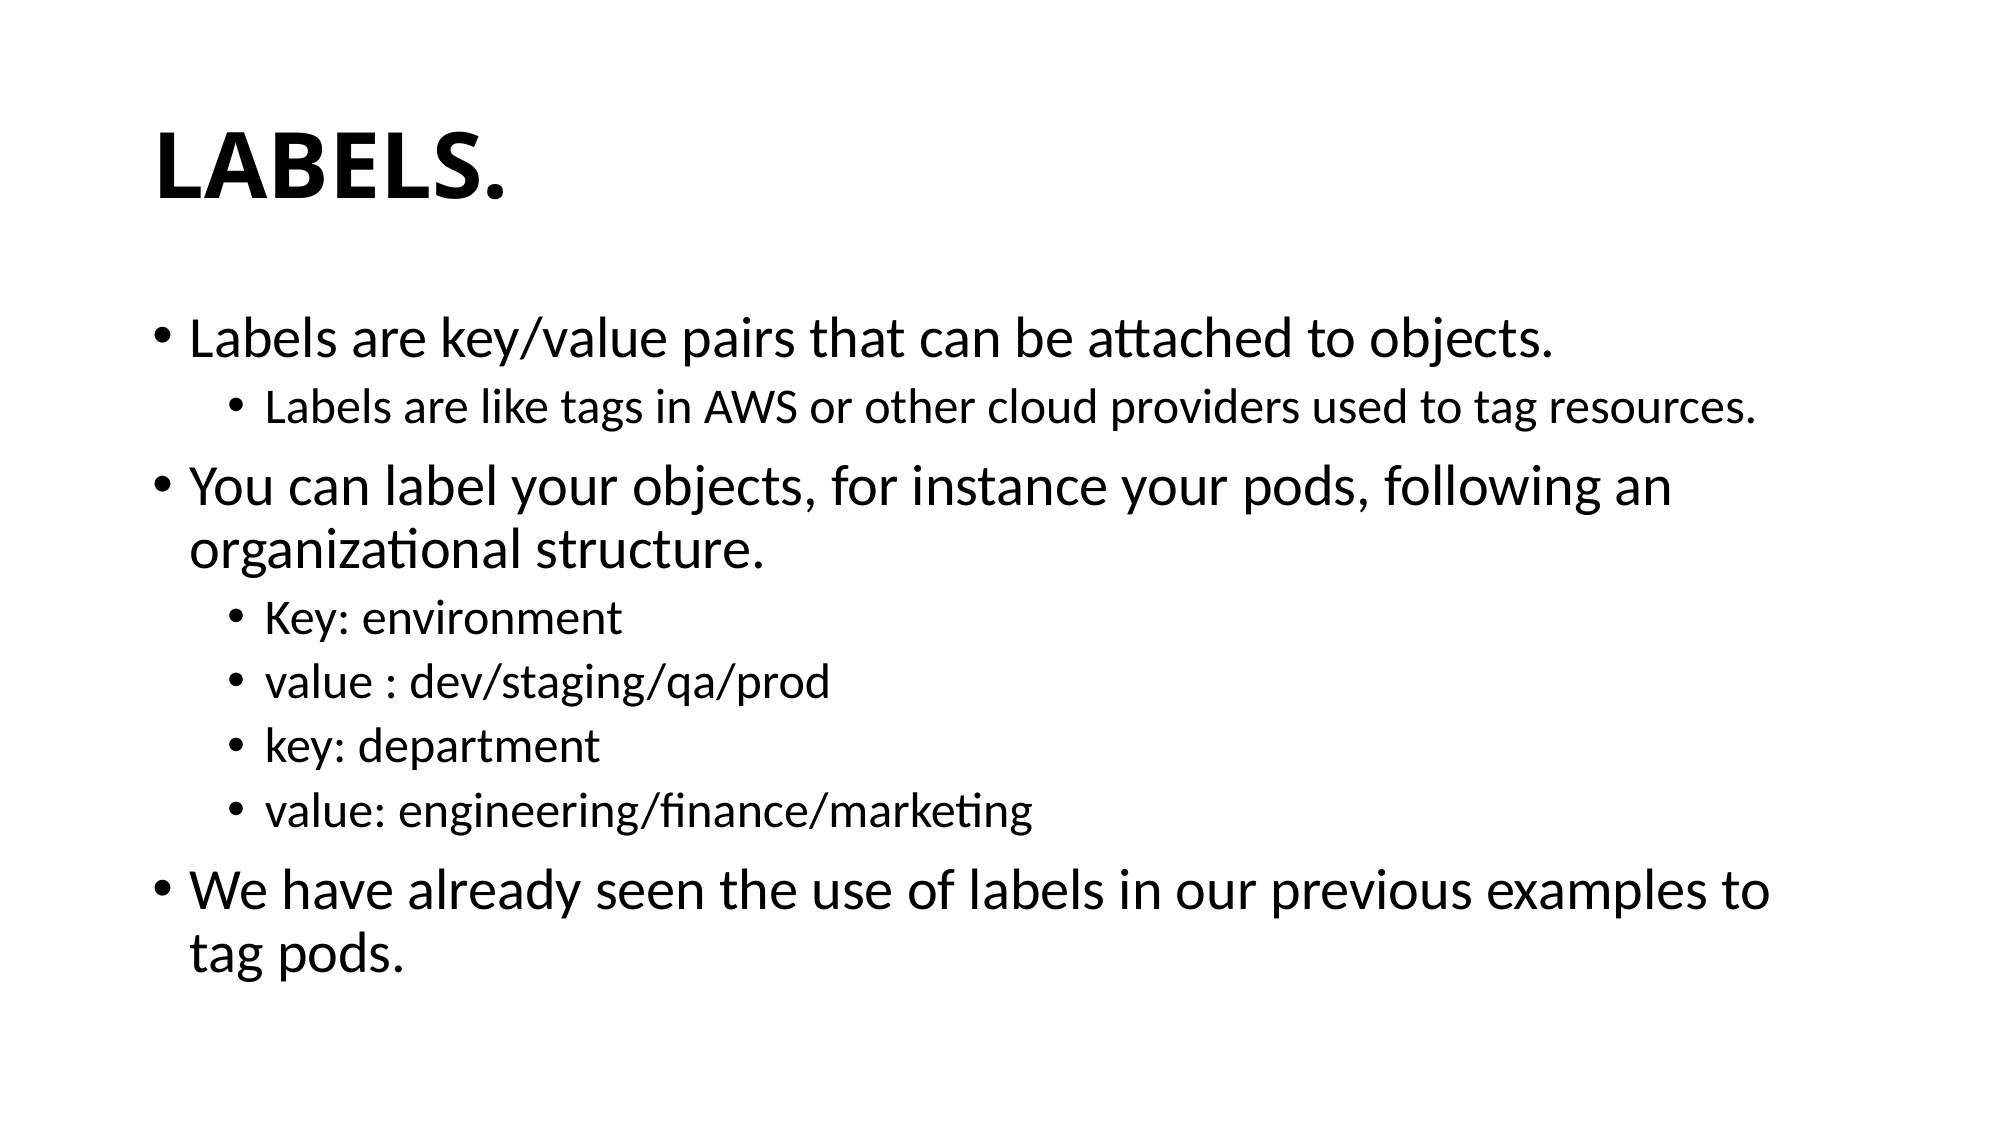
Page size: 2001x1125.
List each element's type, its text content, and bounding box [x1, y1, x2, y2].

list Labels are key/value pairs that can be attached to objects. Labels are like tags in AWS or other cloud providers used to tag resources. You can label your objects, for instance your pods, following an organizational structure. Key: environment value : dev/staging/qa/prod key: department value: engineering/finance/marketing We have already seen the use of labels in our previous examples to tag pods. [137, 299, 1863, 1014]
title LABELS. [137, 59, 1863, 278]
